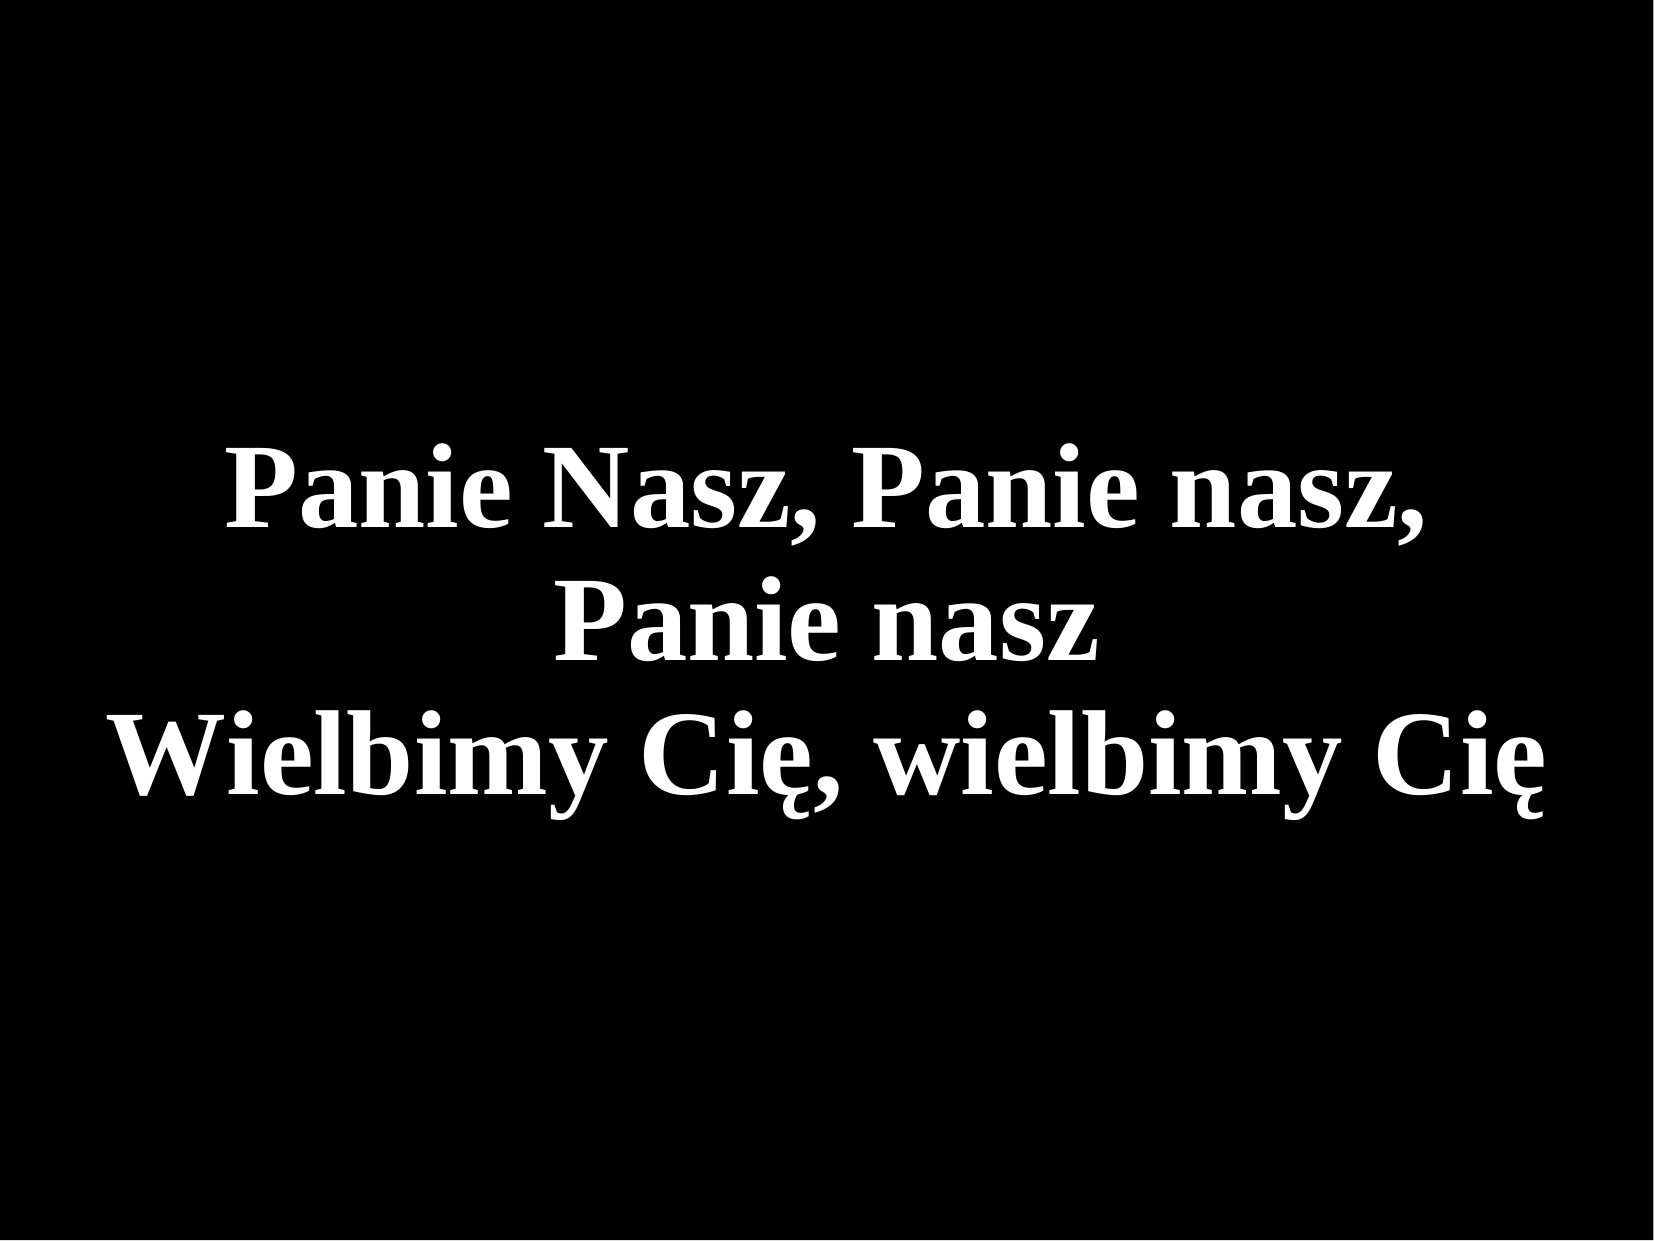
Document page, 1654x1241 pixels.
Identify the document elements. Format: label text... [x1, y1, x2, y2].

title Panie Nasz, Panie nasz, Panie nasz Wielbimy Cię, wielbimy Cię [0, 0, 1654, 1241]
